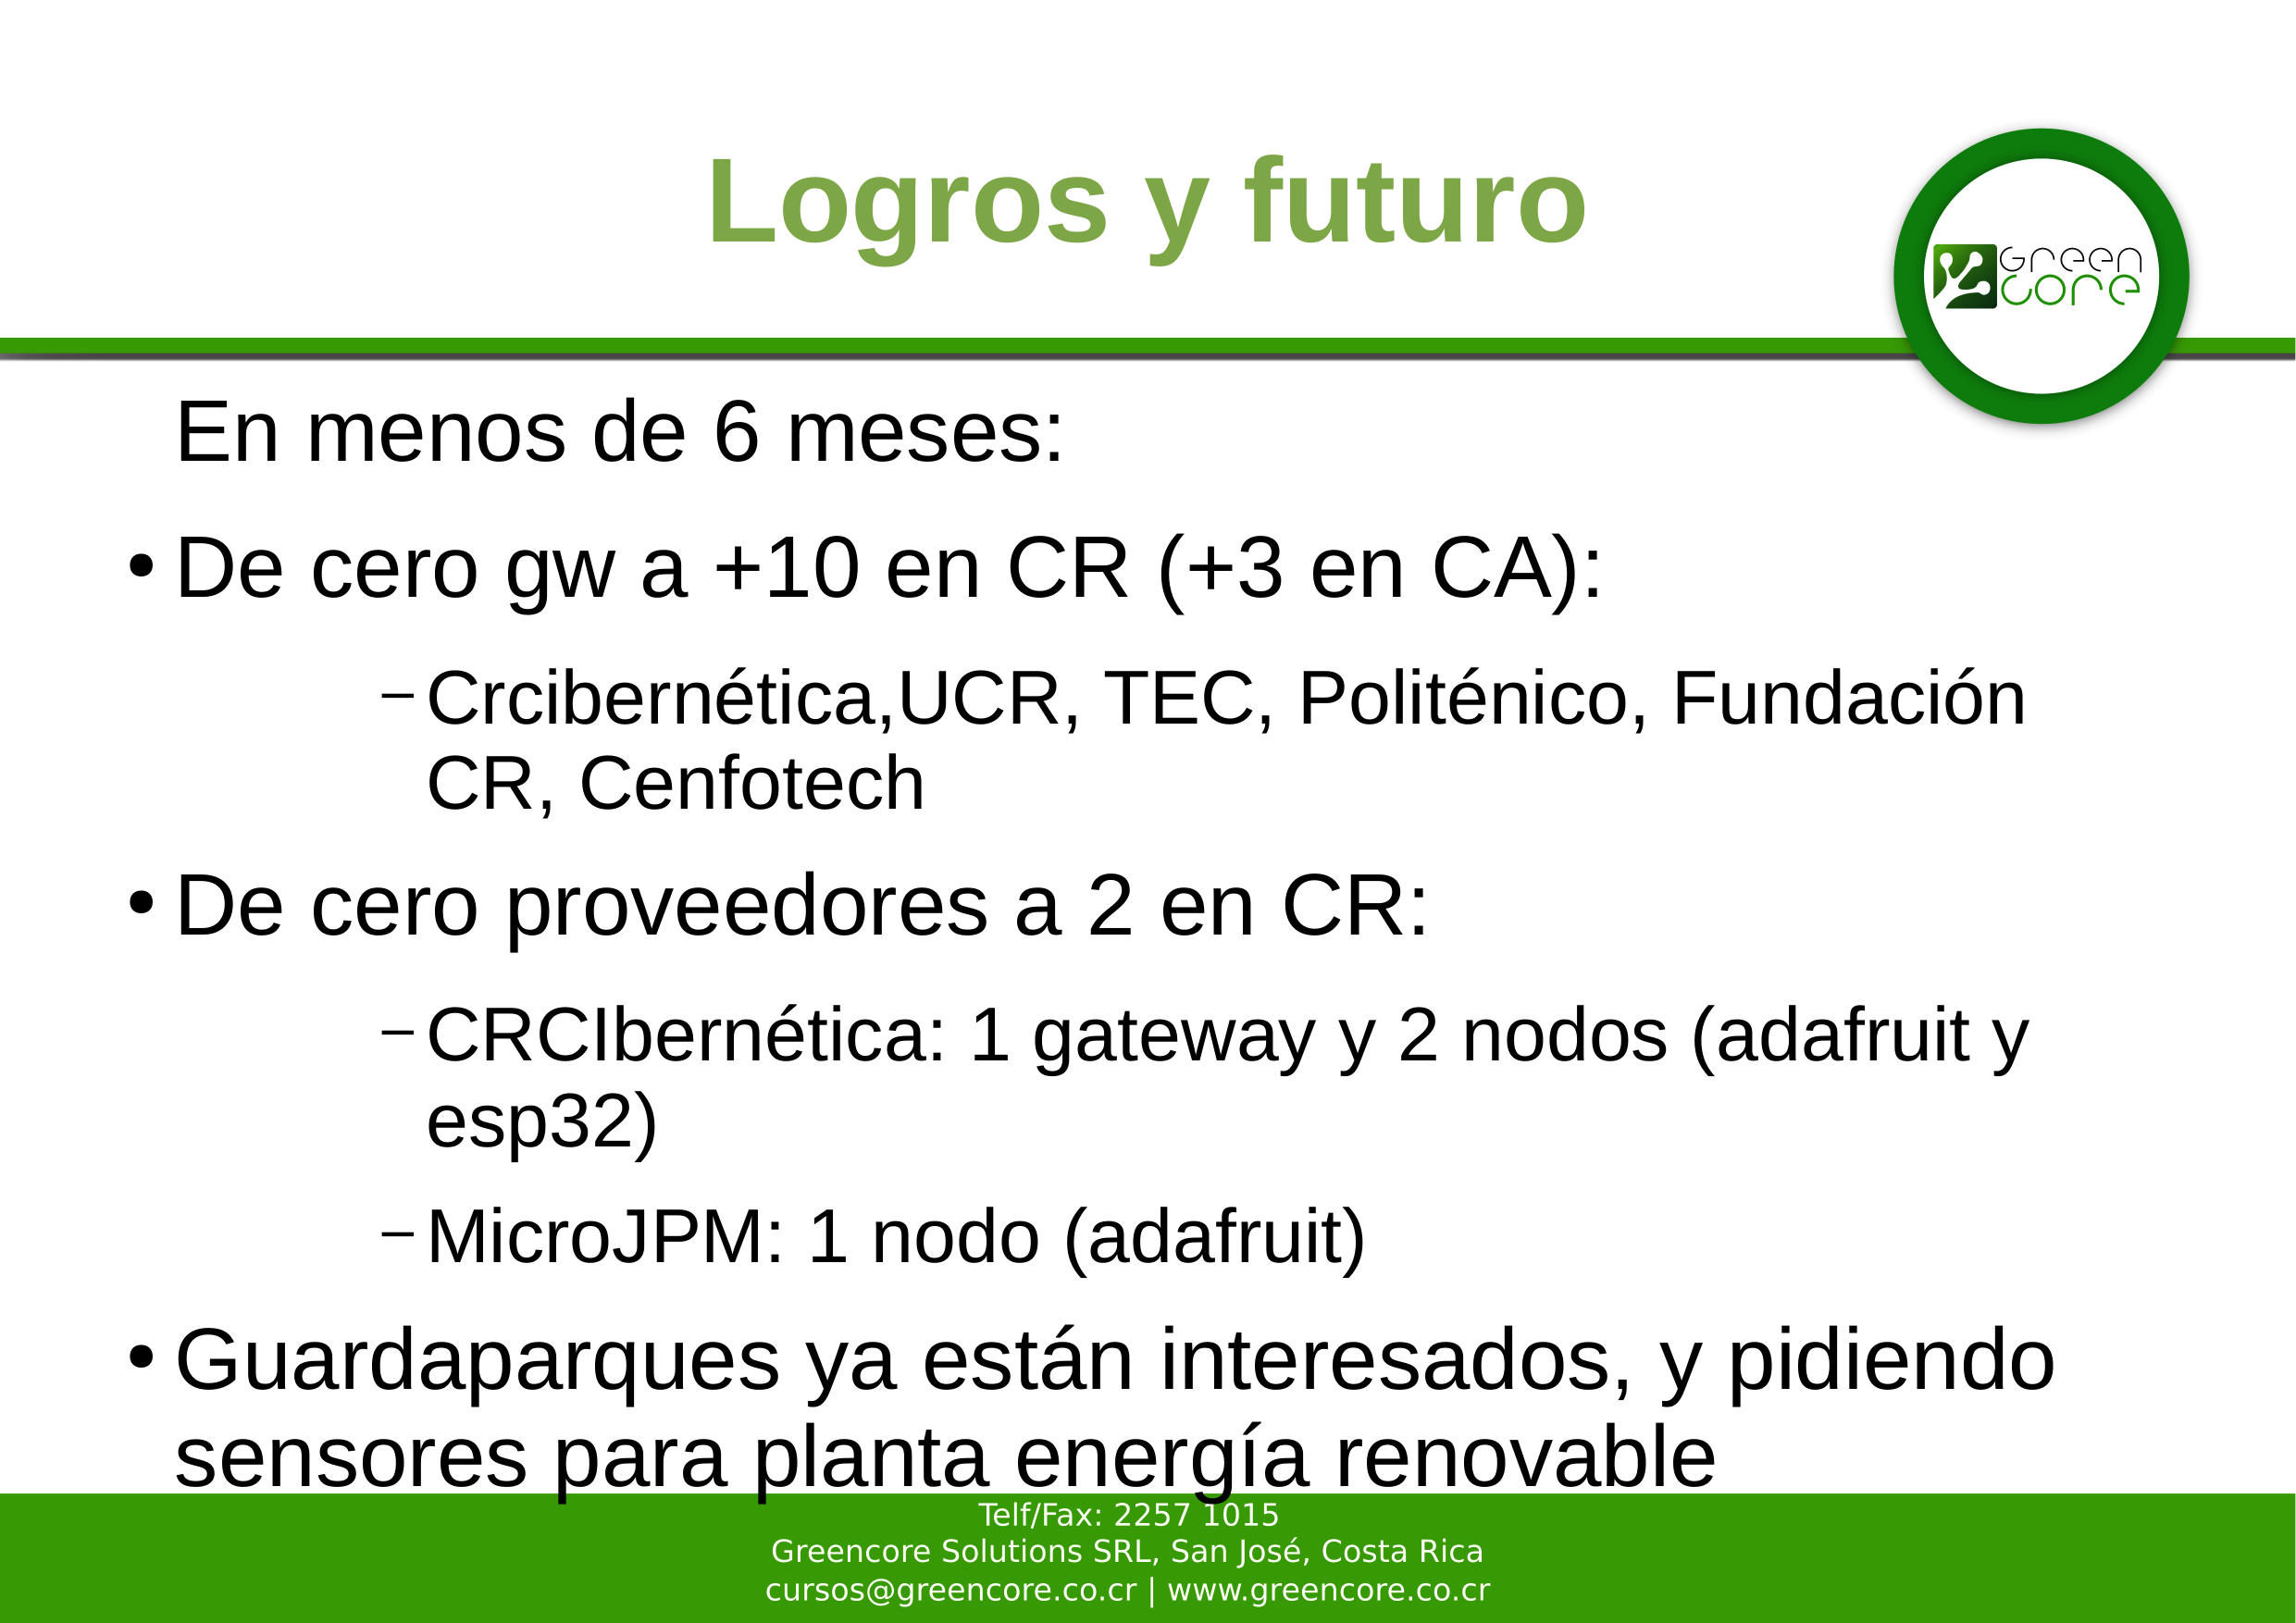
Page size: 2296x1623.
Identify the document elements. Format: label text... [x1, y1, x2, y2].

picture [0, 0, 2296, 1623]
title Logros y futuro [115, 64, 2181, 336]
list En menos de 6 meses: De cero gw a +10 en CR (+3 en CA): Crcibernética,UCR, TEC, Politénico, Fundación CR, Cenfotech De cero proveedores a 2 en CR: CRCIbernética: 1 gateway y 2 nodos (adafruit y esp32) MicroJPM: 1 nodo (adafruit) Guardaparques ya están interesados, y pidiendo sensores para planta energía renovable [109, 382, 2176, 1505]
